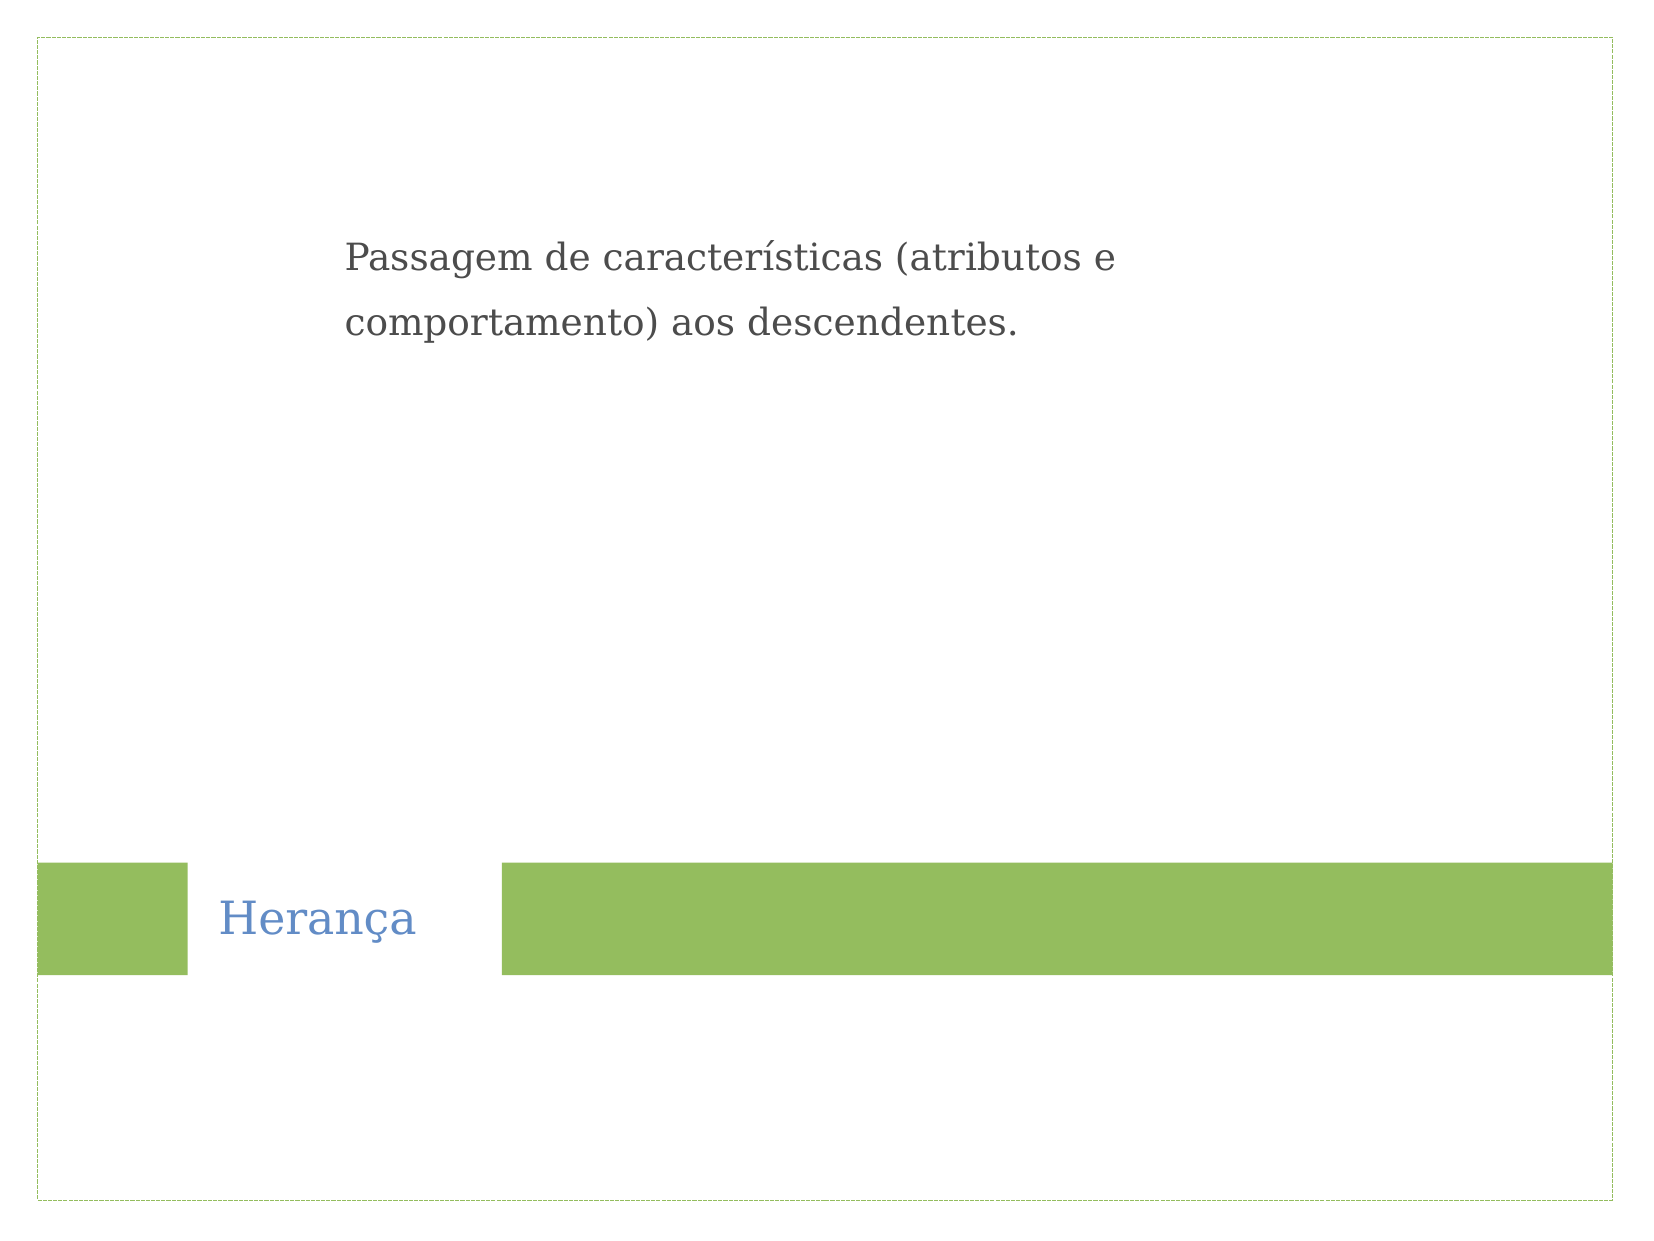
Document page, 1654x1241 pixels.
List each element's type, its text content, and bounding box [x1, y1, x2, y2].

text_box [501, 862, 1613, 976]
text_box [37, 862, 188, 976]
text_box Passagem de características (atributos e comportamento) aos descendentes. [329, 206, 1418, 732]
text_box Herança [203, 884, 432, 953]
